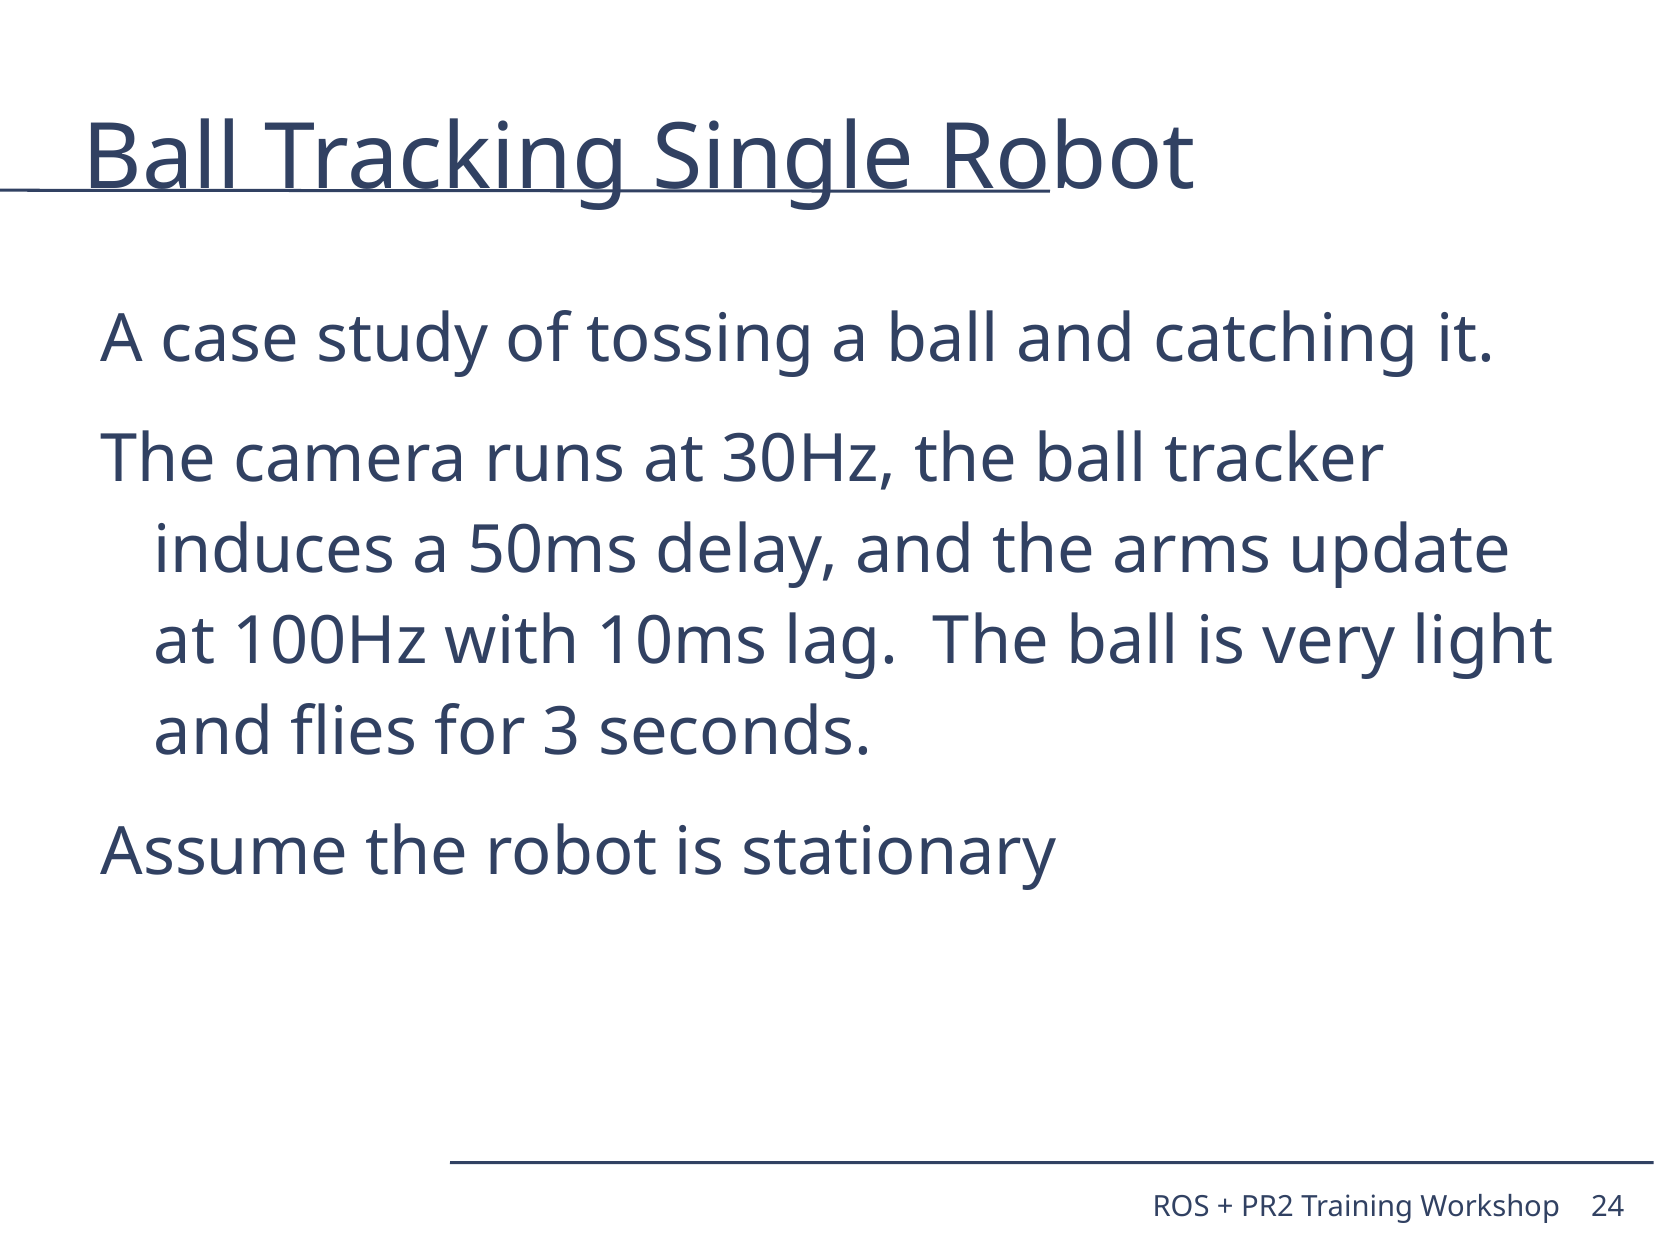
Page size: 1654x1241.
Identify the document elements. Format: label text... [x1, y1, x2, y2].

title Ball Tracking Single Robot [82, 56, 1571, 250]
list A case study of tossing a ball and catching it. The camera runs at 30Hz, the ball tracker induces a 50ms delay, and the arms update at 100Hz with 10ms lag. The ball is very light and flies for 3 seconds. Assume the robot is stationary [82, 290, 1571, 1109]
